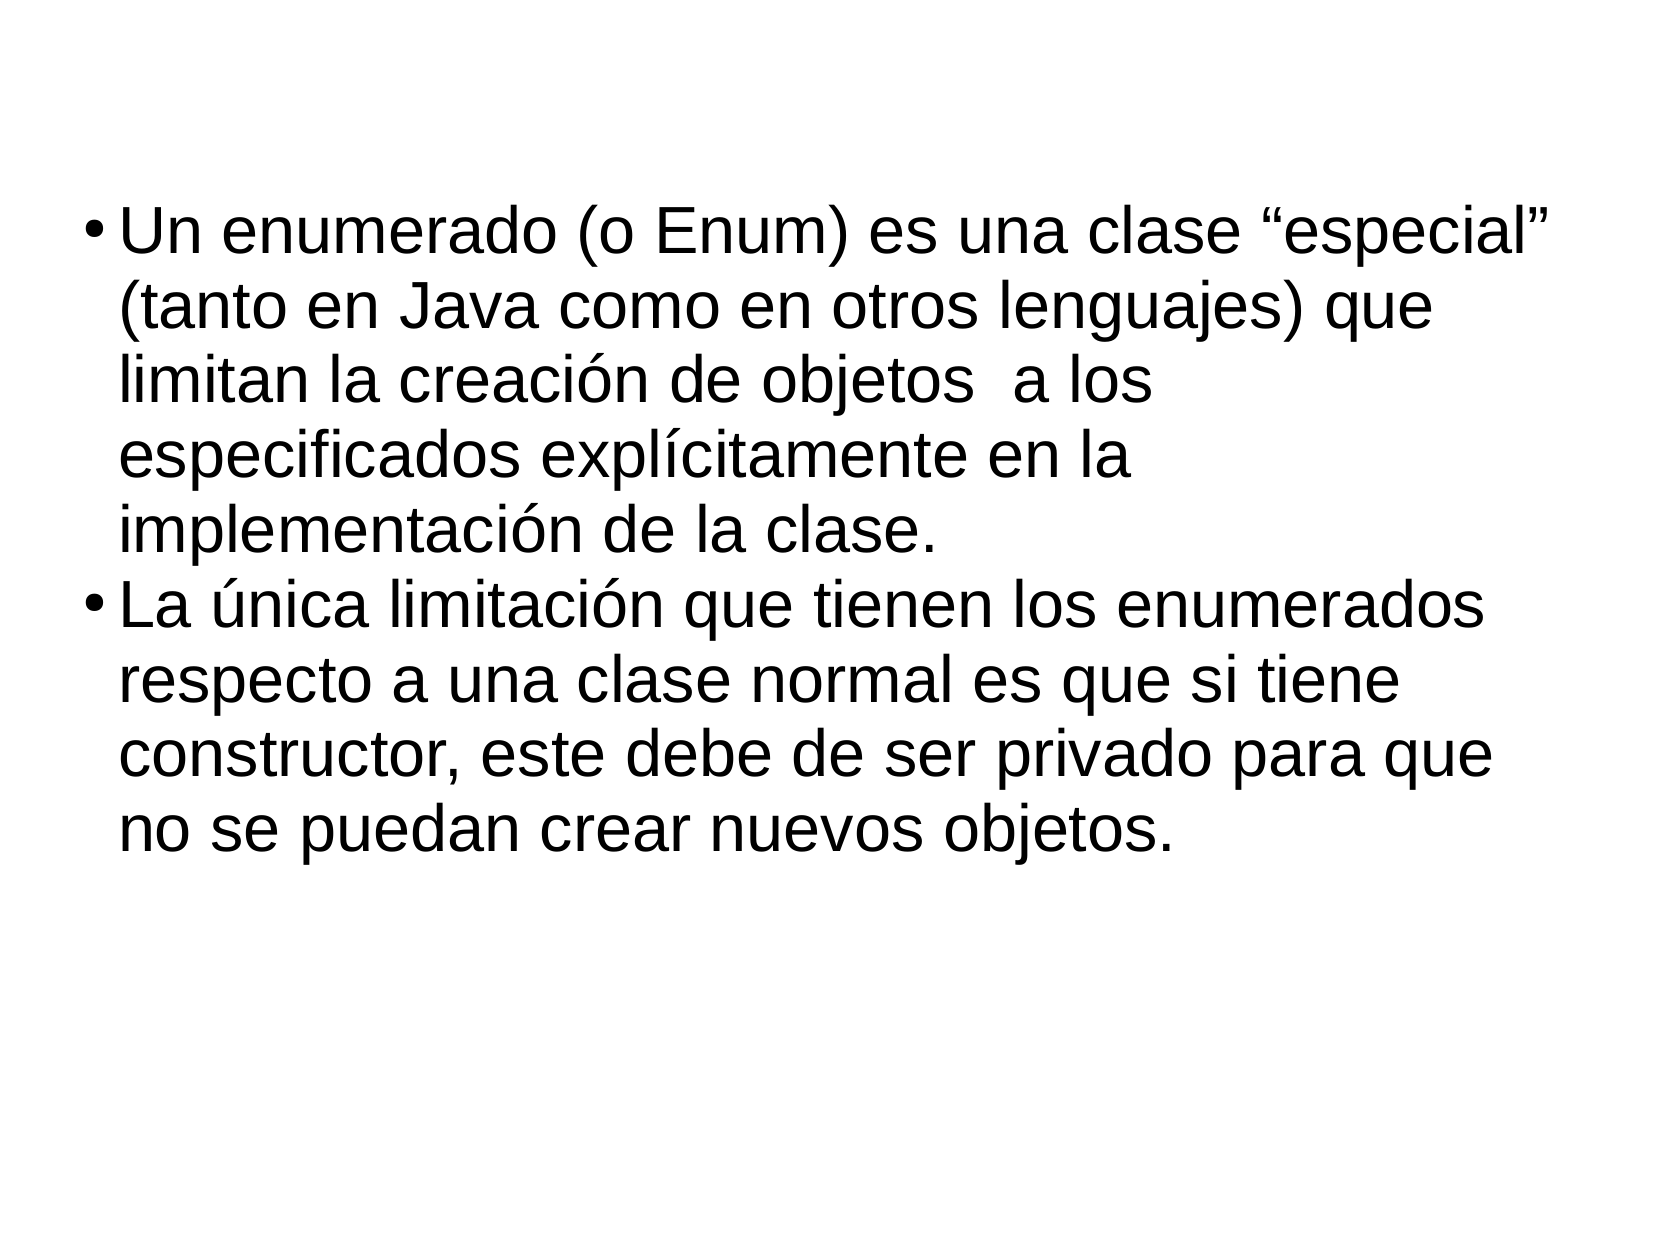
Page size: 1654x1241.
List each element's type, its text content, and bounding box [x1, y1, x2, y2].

subtitle Un enumerado (o Enum) es una clase “especial” (tanto en Java como en otros lenguajes) que limitan la creación de objetos a los especificados explícitamente en la implementación de la clase. La única limitación que tienen los enumerados respecto a una clase normal es que si tiene constructor, este debe de ser privado para que no se puedan crear nuevos objetos. [82, 49, 1571, 1010]
